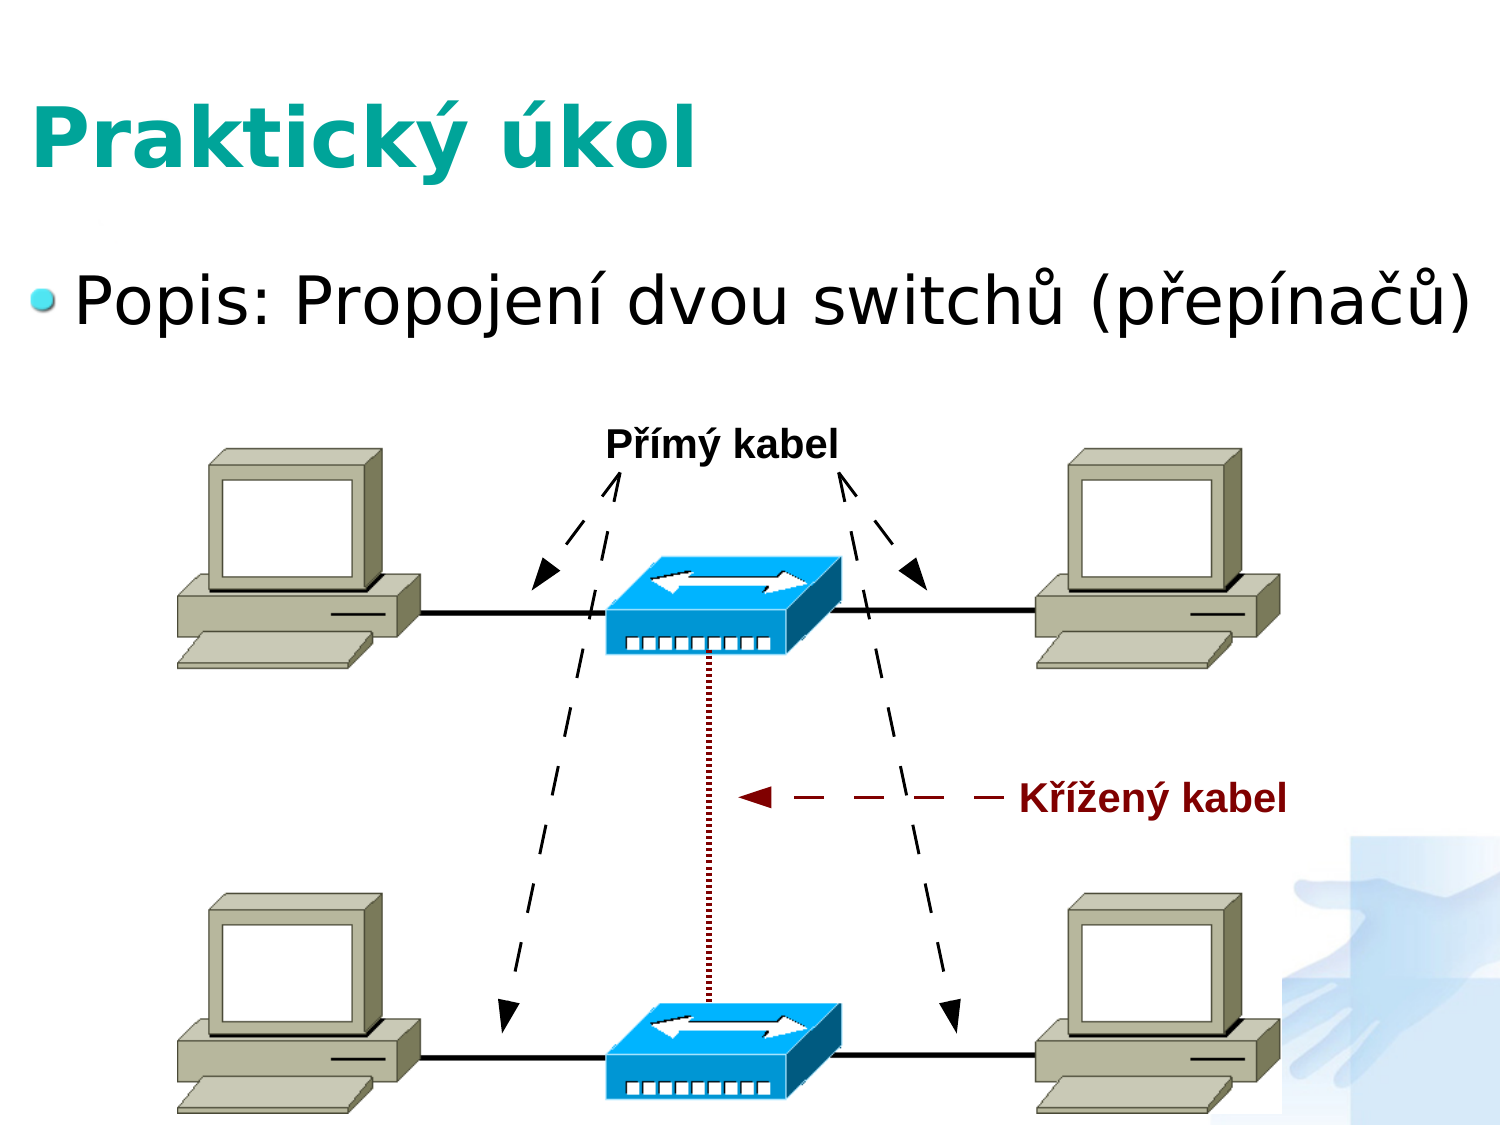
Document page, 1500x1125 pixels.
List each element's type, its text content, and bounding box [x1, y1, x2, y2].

title Praktický úkol [29, 21, 1477, 257]
list Popis: Propojení dvou switchů (přepínačů) [29, 262, 1500, 1093]
text_box Křížený kabel [1003, 767, 1303, 830]
text_box Přímý kabel [590, 413, 855, 475]
picture [0, 0, 1500, 1125]
